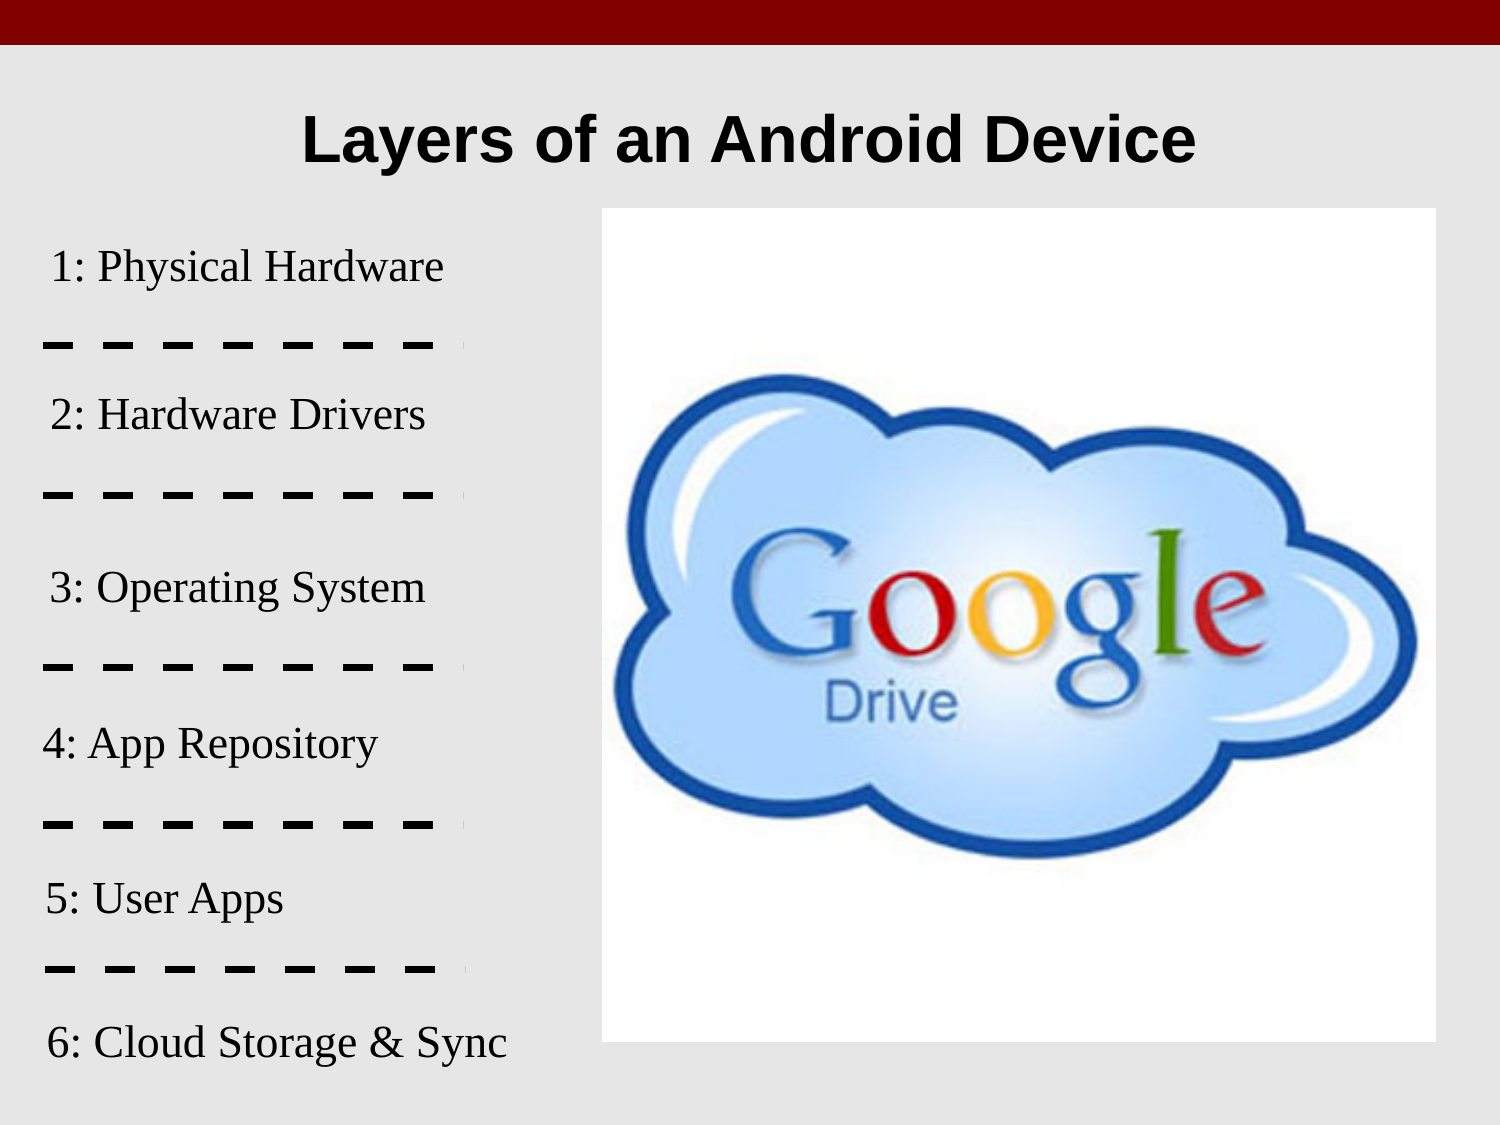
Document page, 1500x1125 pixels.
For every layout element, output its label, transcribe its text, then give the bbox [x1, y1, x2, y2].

text_box 4: App Repository [19, 710, 402, 778]
title Layers of an Android Device [75, 45, 1425, 234]
text_box 1: Physical Hardware [15, 232, 481, 300]
text_box 5: User Apps [15, 865, 315, 933]
text_box 6: Cloud Storage & Sync [27, 1008, 528, 1082]
text_box 2: Hardware Drivers [19, 381, 457, 458]
text_box 3: Operating System [15, 553, 461, 621]
picture [602, 208, 1436, 1042]
